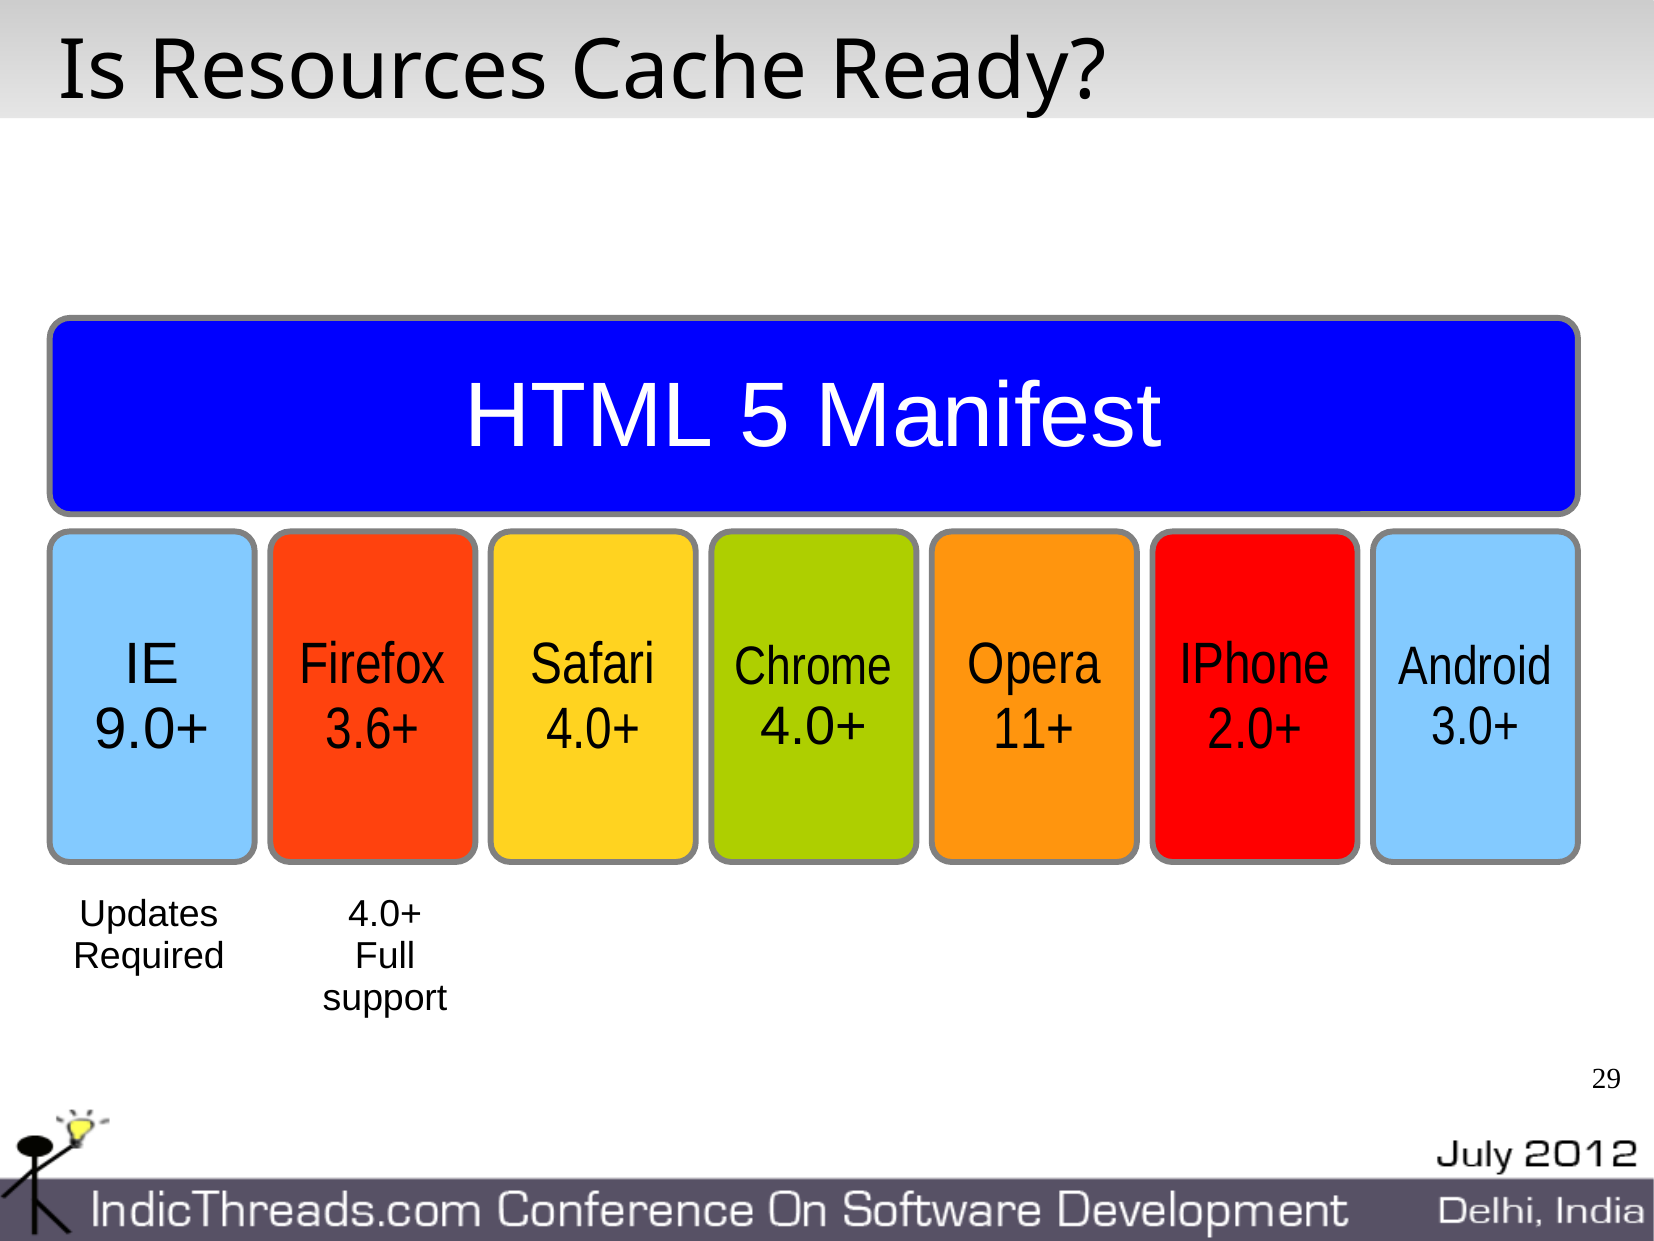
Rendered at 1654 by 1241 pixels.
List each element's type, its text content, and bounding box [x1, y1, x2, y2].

text_box Opera 11+ [931, 531, 1137, 862]
text_box HTML 5 Manifest [49, 317, 1578, 515]
text_box Firefox 3.6+ [270, 531, 476, 862]
text_box Updates Required [49, 885, 249, 985]
text_box IPhone 2.0+ [1152, 531, 1358, 862]
text_box Chrome 4.0+ [711, 531, 917, 862]
text_box IE 9.0+ [49, 531, 255, 862]
picture [0, 118, 1654, 1241]
text_box Safari 4.0+ [490, 531, 696, 862]
text_box 4.0+ Full support [285, 885, 485, 1027]
title Is Resources Cache Ready? [59, 11, 1592, 116]
text_box Android 3.0+ [1372, 531, 1578, 862]
